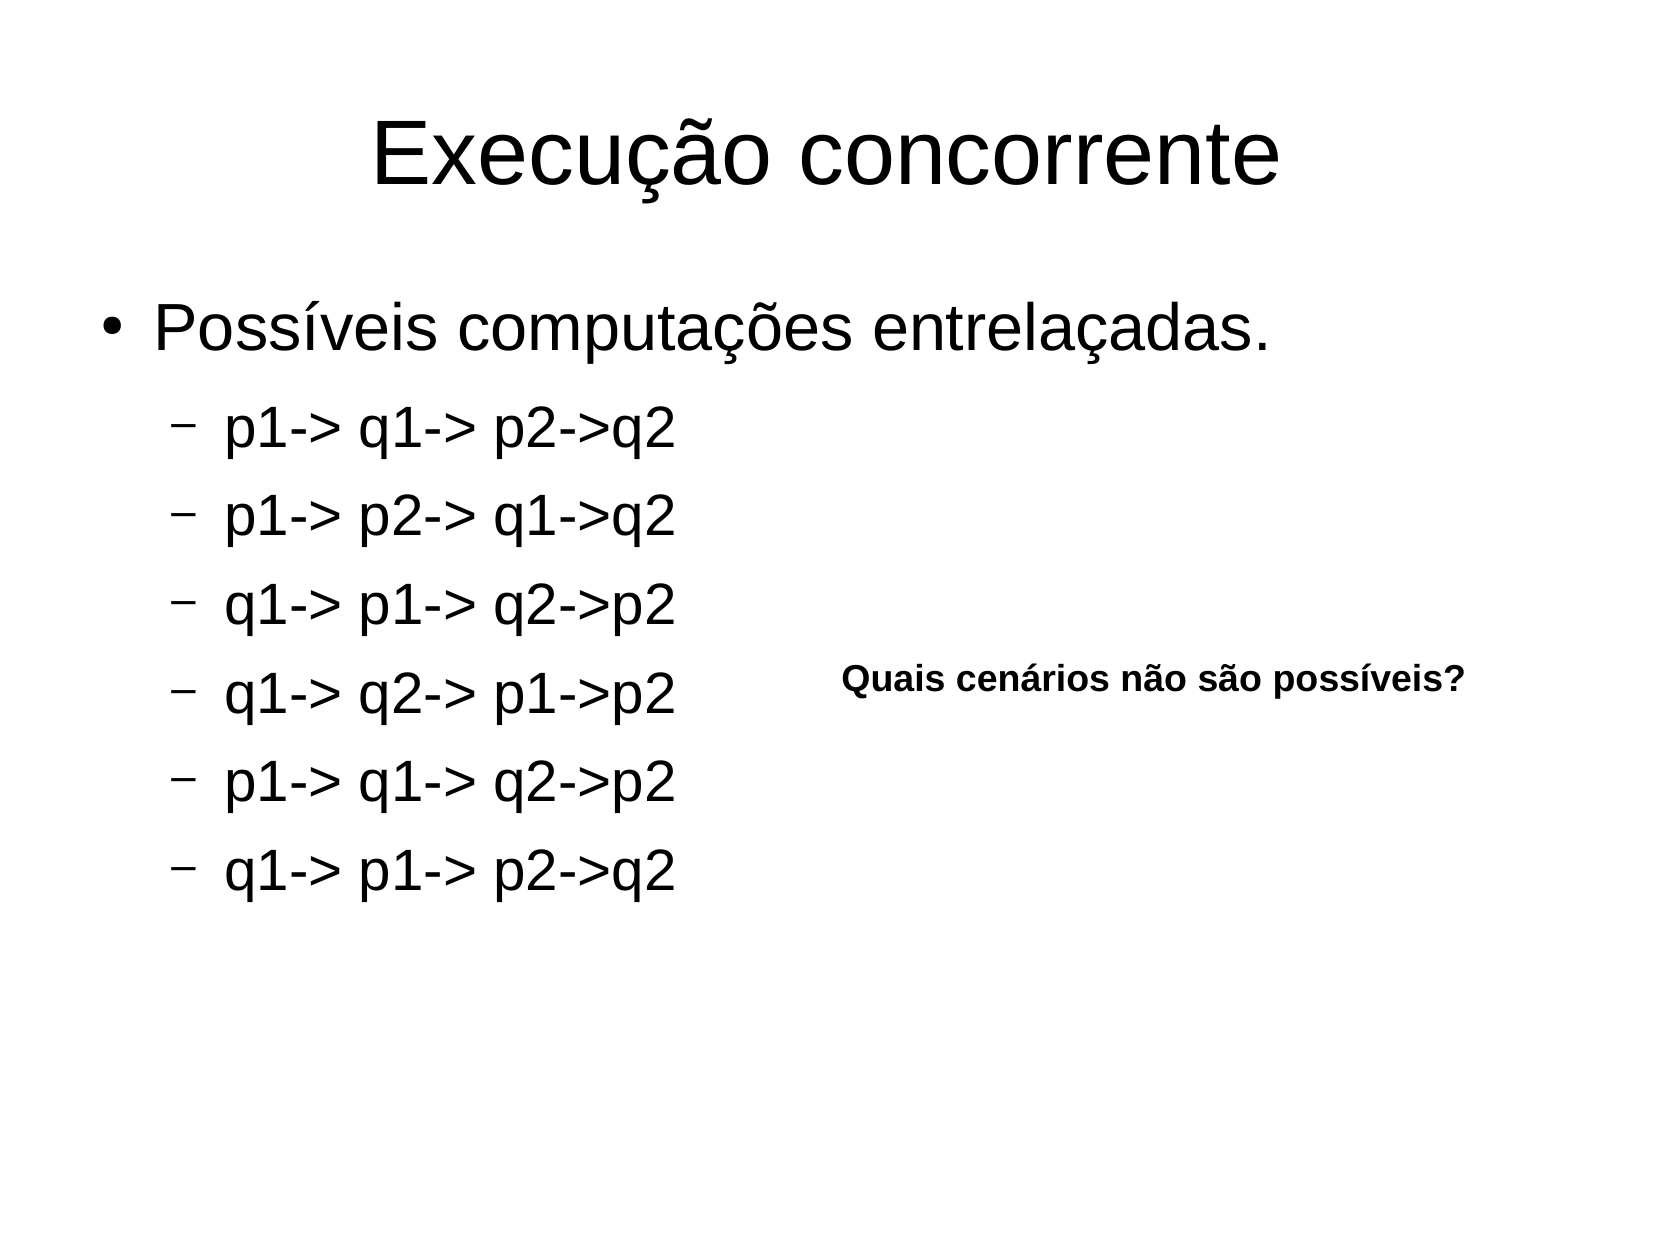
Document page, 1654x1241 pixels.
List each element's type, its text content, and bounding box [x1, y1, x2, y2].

title Execução concorrente [82, 49, 1571, 257]
text_box Quais cenários não são possíveis? [826, 649, 1482, 707]
list Possíveis computações entrelaçadas. p1-> q1-> p2->q2 p1-> p2-> q1->q2 q1-> p1-> q2->p2 q1-> q2-> p1->p2 p1-> q1-> q2->p2 q1-> p1-> p2->q2 [82, 290, 1538, 1010]
